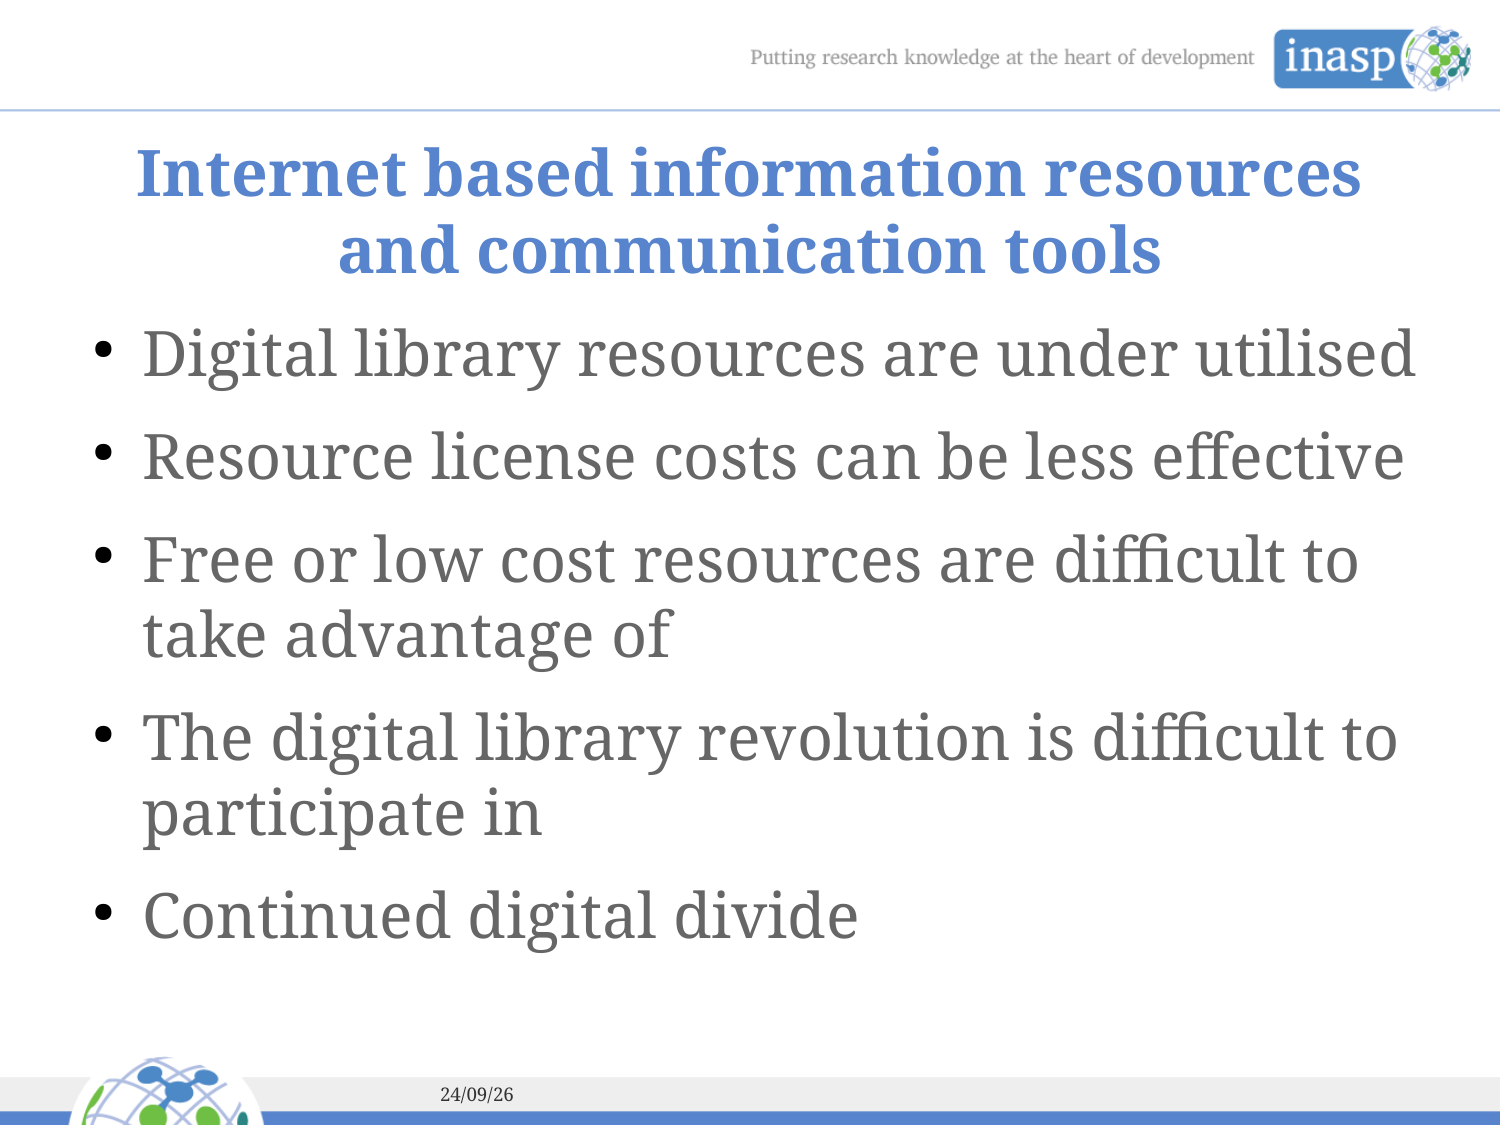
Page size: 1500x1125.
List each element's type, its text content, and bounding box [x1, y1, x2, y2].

picture [0, 0, 1500, 1125]
list Digital library resources are under utilised Resource license costs can be less effective Free or low cost resources are difficult to take advantage of The digital library revolution is difficult to participate in Continued digital divide [75, 313, 1426, 967]
title Internet based information resources and communication tools [75, 129, 1426, 313]
